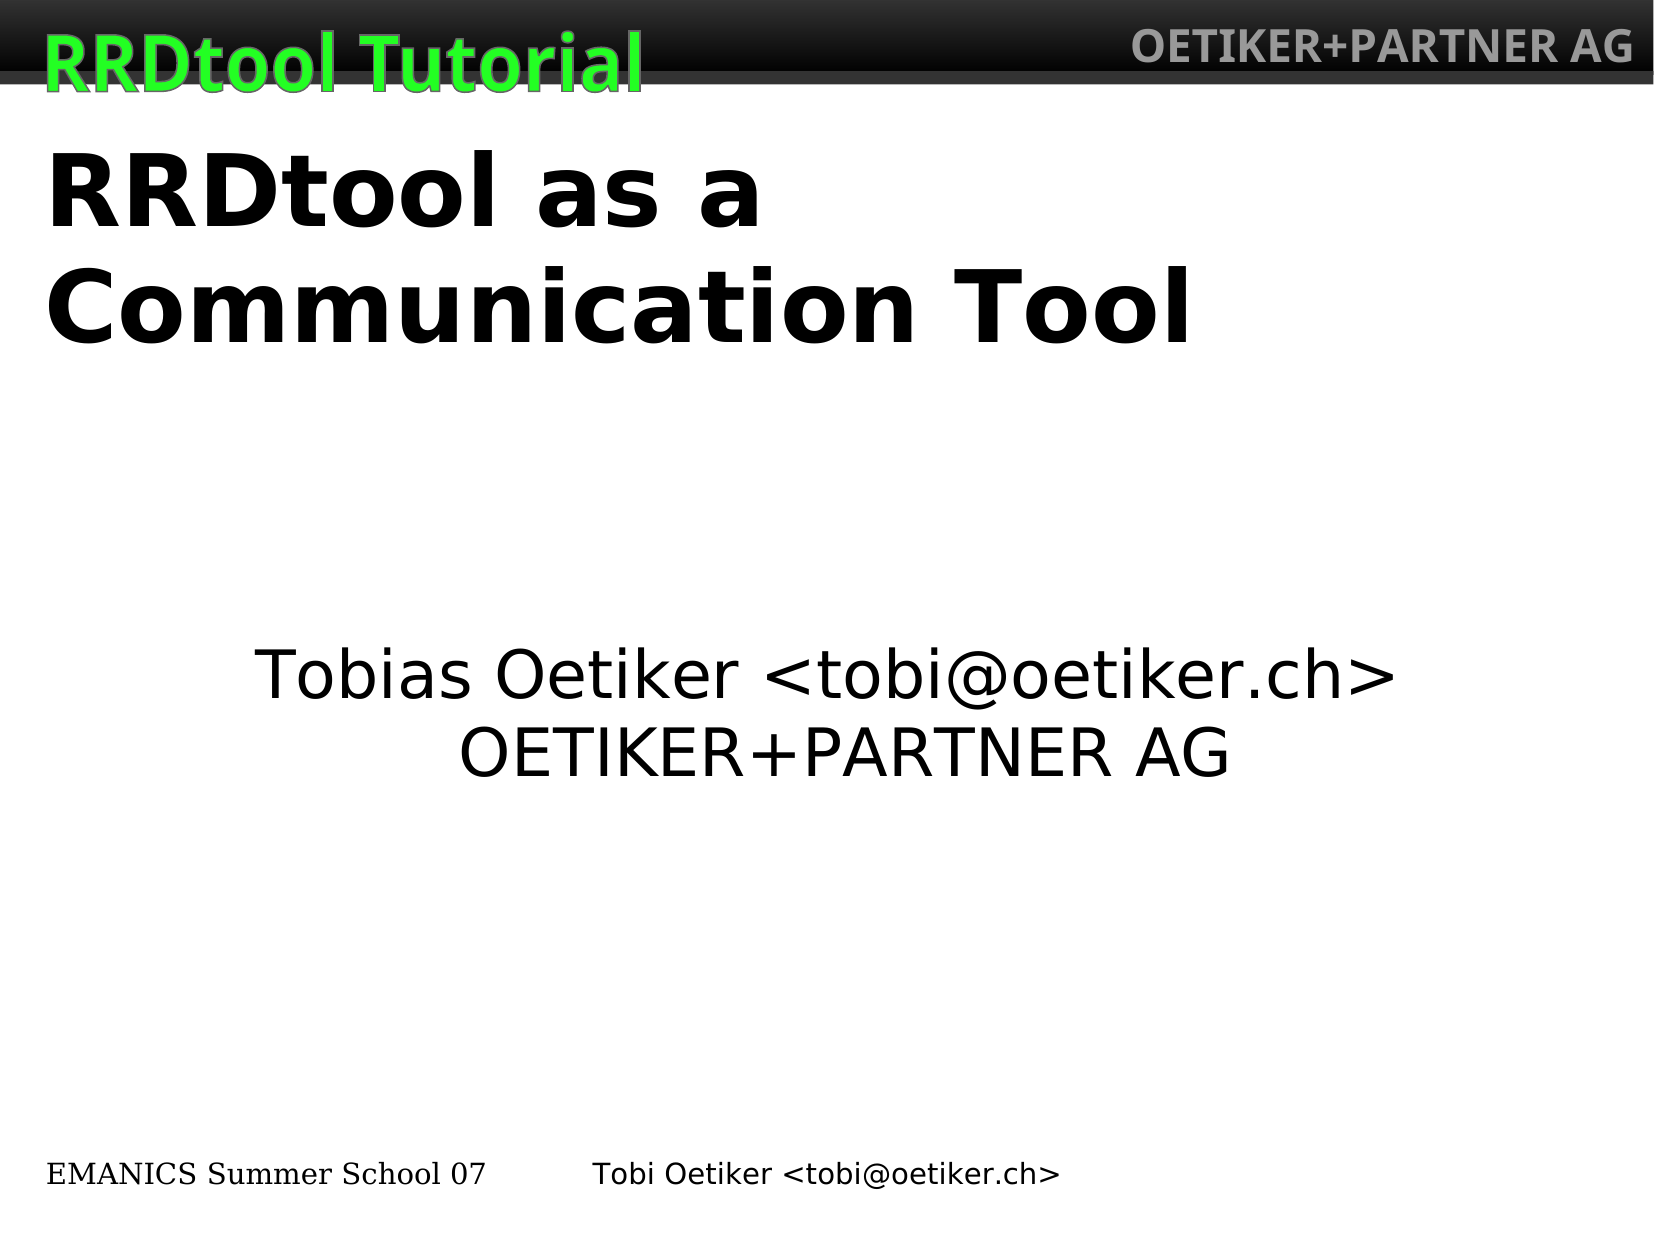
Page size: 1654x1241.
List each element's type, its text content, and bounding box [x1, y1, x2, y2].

title RRDtool as a Communication Tool [44, 133, 1583, 367]
subtitle Tobias Oetiker <tobi@oetiker.ch> OETIKER+PARTNER AG [50, 329, 1571, 1099]
